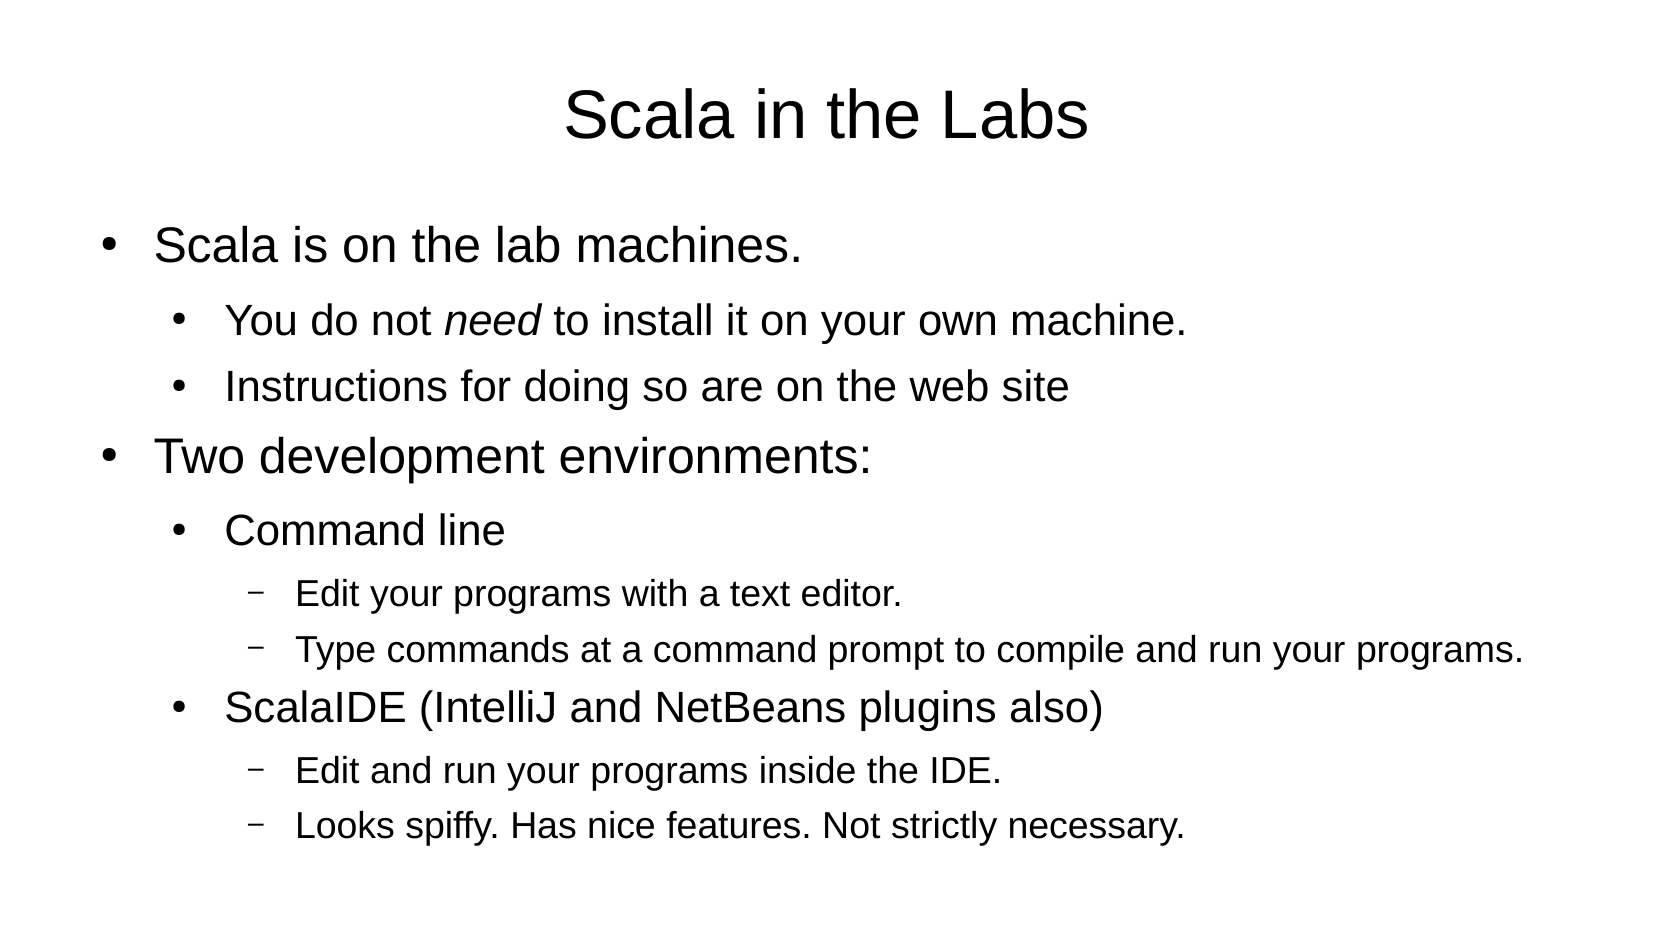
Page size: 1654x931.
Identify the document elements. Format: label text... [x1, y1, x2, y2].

title Scala in the Labs [82, 37, 1571, 193]
list Scala is on the lab machines. You do not need to install it on your own machine. Instructions for doing so are on the web site Two development environments: Command line Edit your programs with a text editor. Type commands at a command prompt to compile and run your programs. ScalaIDE (IntelliJ and NetBeans plugins also) Edit and run your programs inside the IDE. Looks spiffy. Has nice features. Not strictly necessary. [82, 217, 1571, 889]
